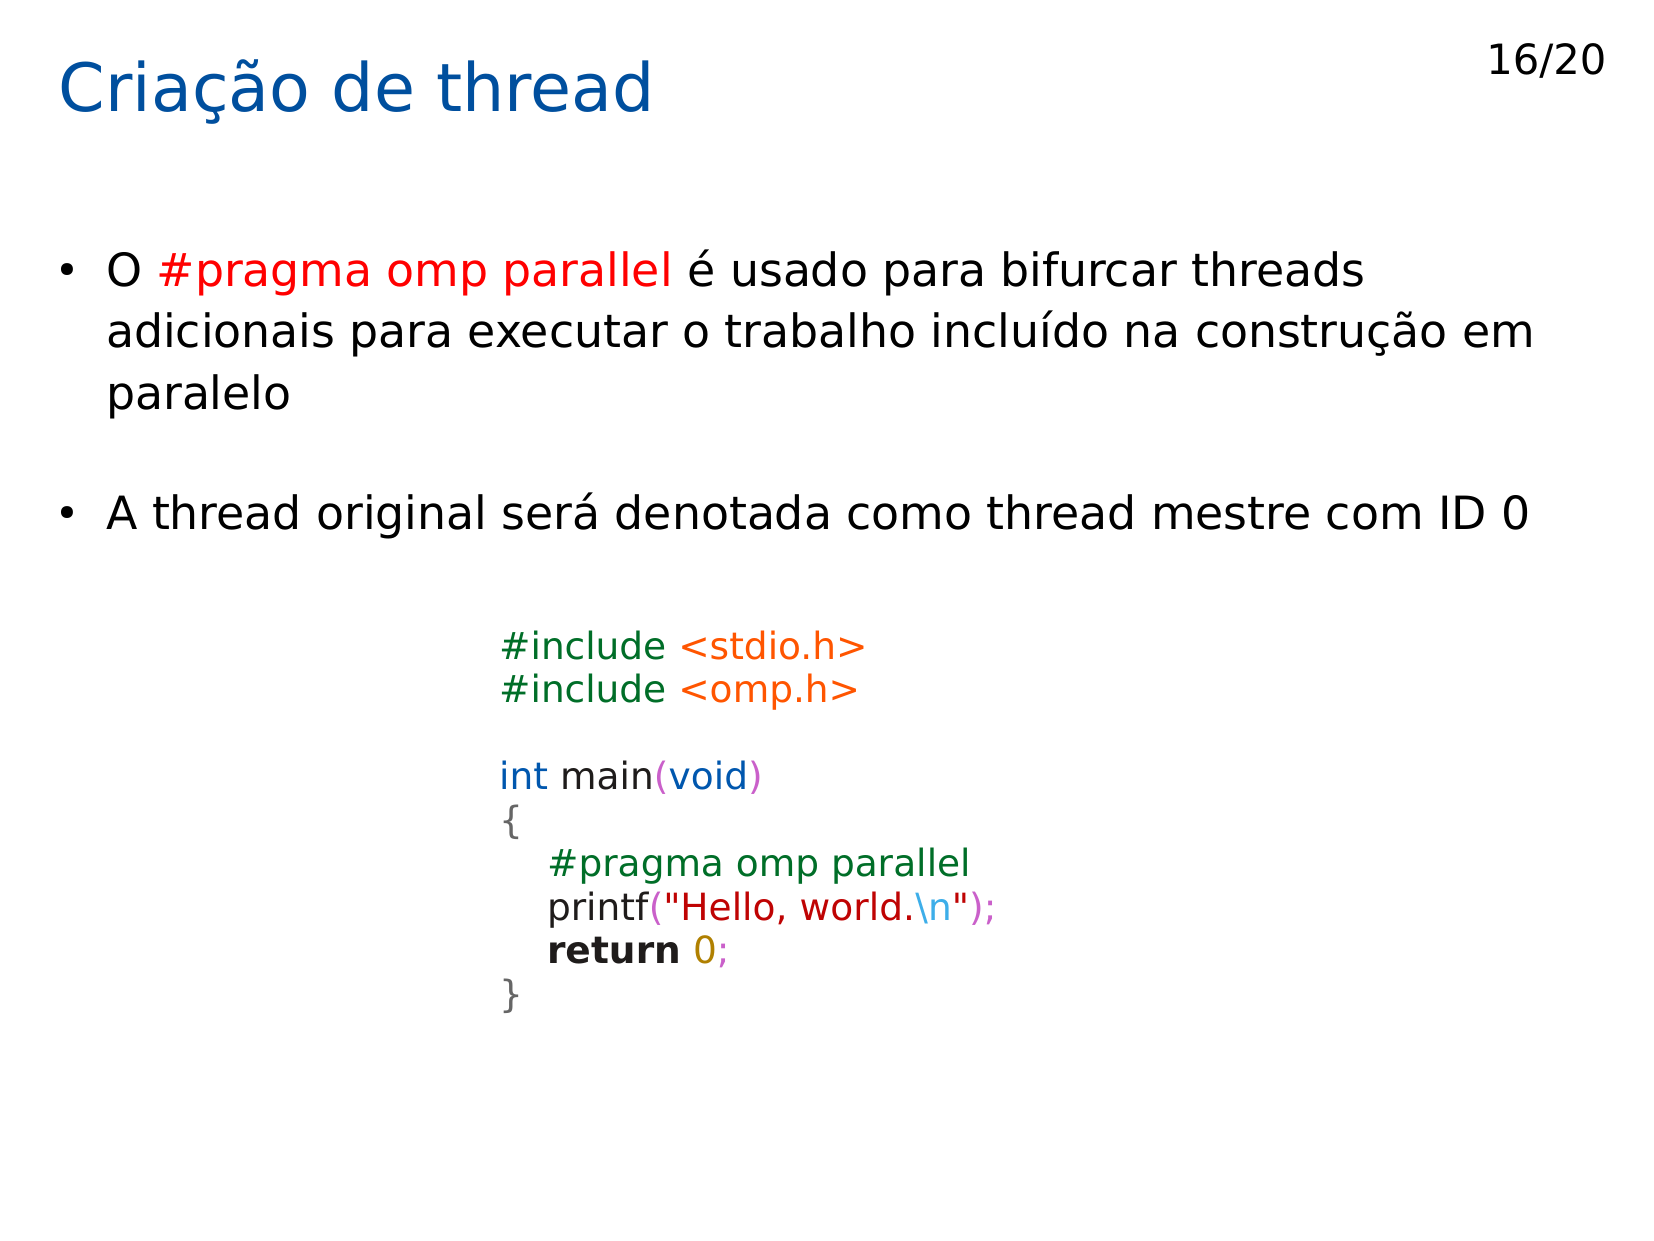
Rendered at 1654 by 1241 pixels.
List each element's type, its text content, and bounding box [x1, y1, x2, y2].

list O #pragma omp parallel é usado para bifurcar threads adicionais para executar o trabalho incluído na construção em paralelo A thread original será denotada como thread mestre com ID 0 [59, 236, 1595, 1211]
text_box #include <stdio.h> #include <omp.h> int main(void) { #pragma omp parallel printf("Hello, world.\n"); return 0; } [484, 617, 1511, 1024]
title Criação de thread [59, 29, 1506, 148]
